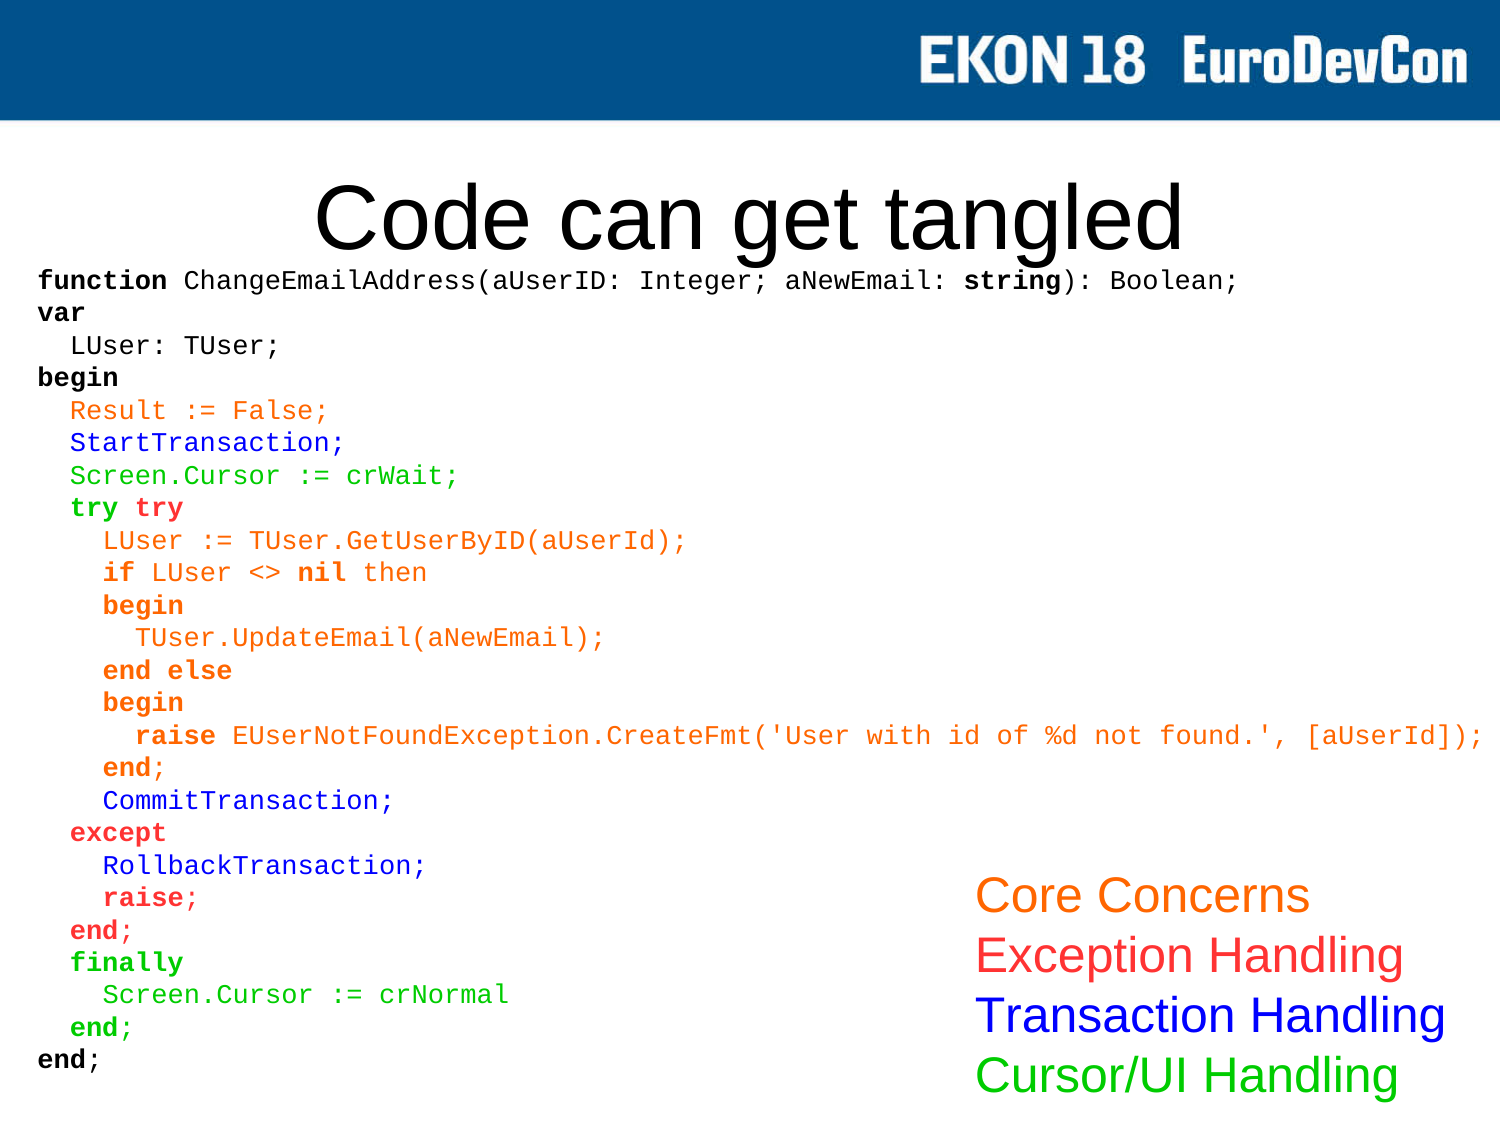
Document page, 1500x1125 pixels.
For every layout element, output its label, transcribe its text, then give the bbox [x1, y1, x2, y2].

picture [0, 0, 1500, 1125]
text_box Core Concerns Exception Handling Transaction Handling Cursor/UI Handling [960, 855, 1462, 1110]
text_box function ChangeEmailAddress(aUserID: Integer; aNewEmail: string): Boolean; var LUser: TUser; begin Result := False; StartTransaction; Screen.Cursor := crWait; try try LUser := TUser.GetUserByID(aUserId); if LUser <> nil then begin TUser.UpdateEmail(aNewEmail); end else begin raise EUserNotFoundException.CreateFmt('User with id of %d not found.', [aUserId]); end; CommitTransaction; except RollbackTransaction; raise; end; finally Screen.Cursor := crNormal end; end; [22, 254, 1500, 1125]
title Code can get tangled [112, 124, 1388, 254]
